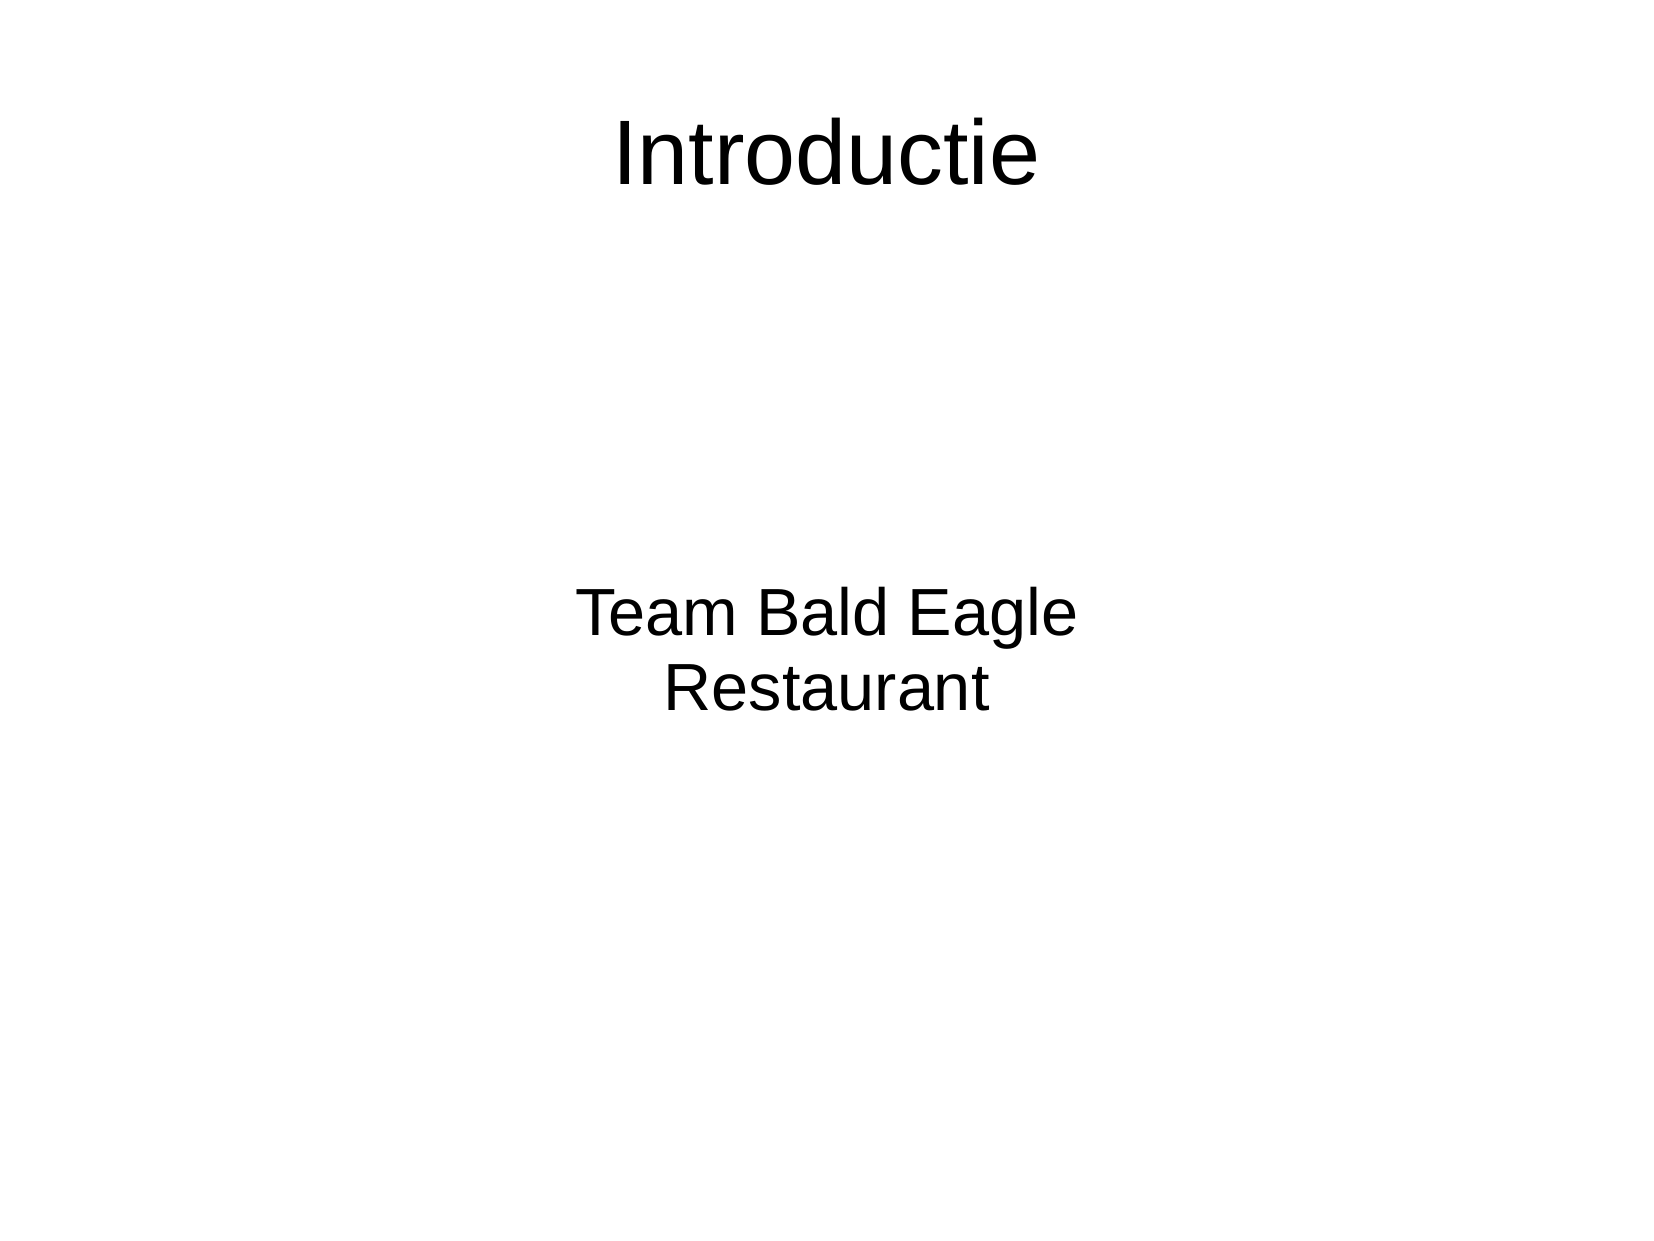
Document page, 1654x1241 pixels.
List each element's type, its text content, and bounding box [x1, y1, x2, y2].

title Introductie [82, 49, 1571, 257]
subtitle Team Bald Eagle Restaurant [82, 290, 1571, 1010]
